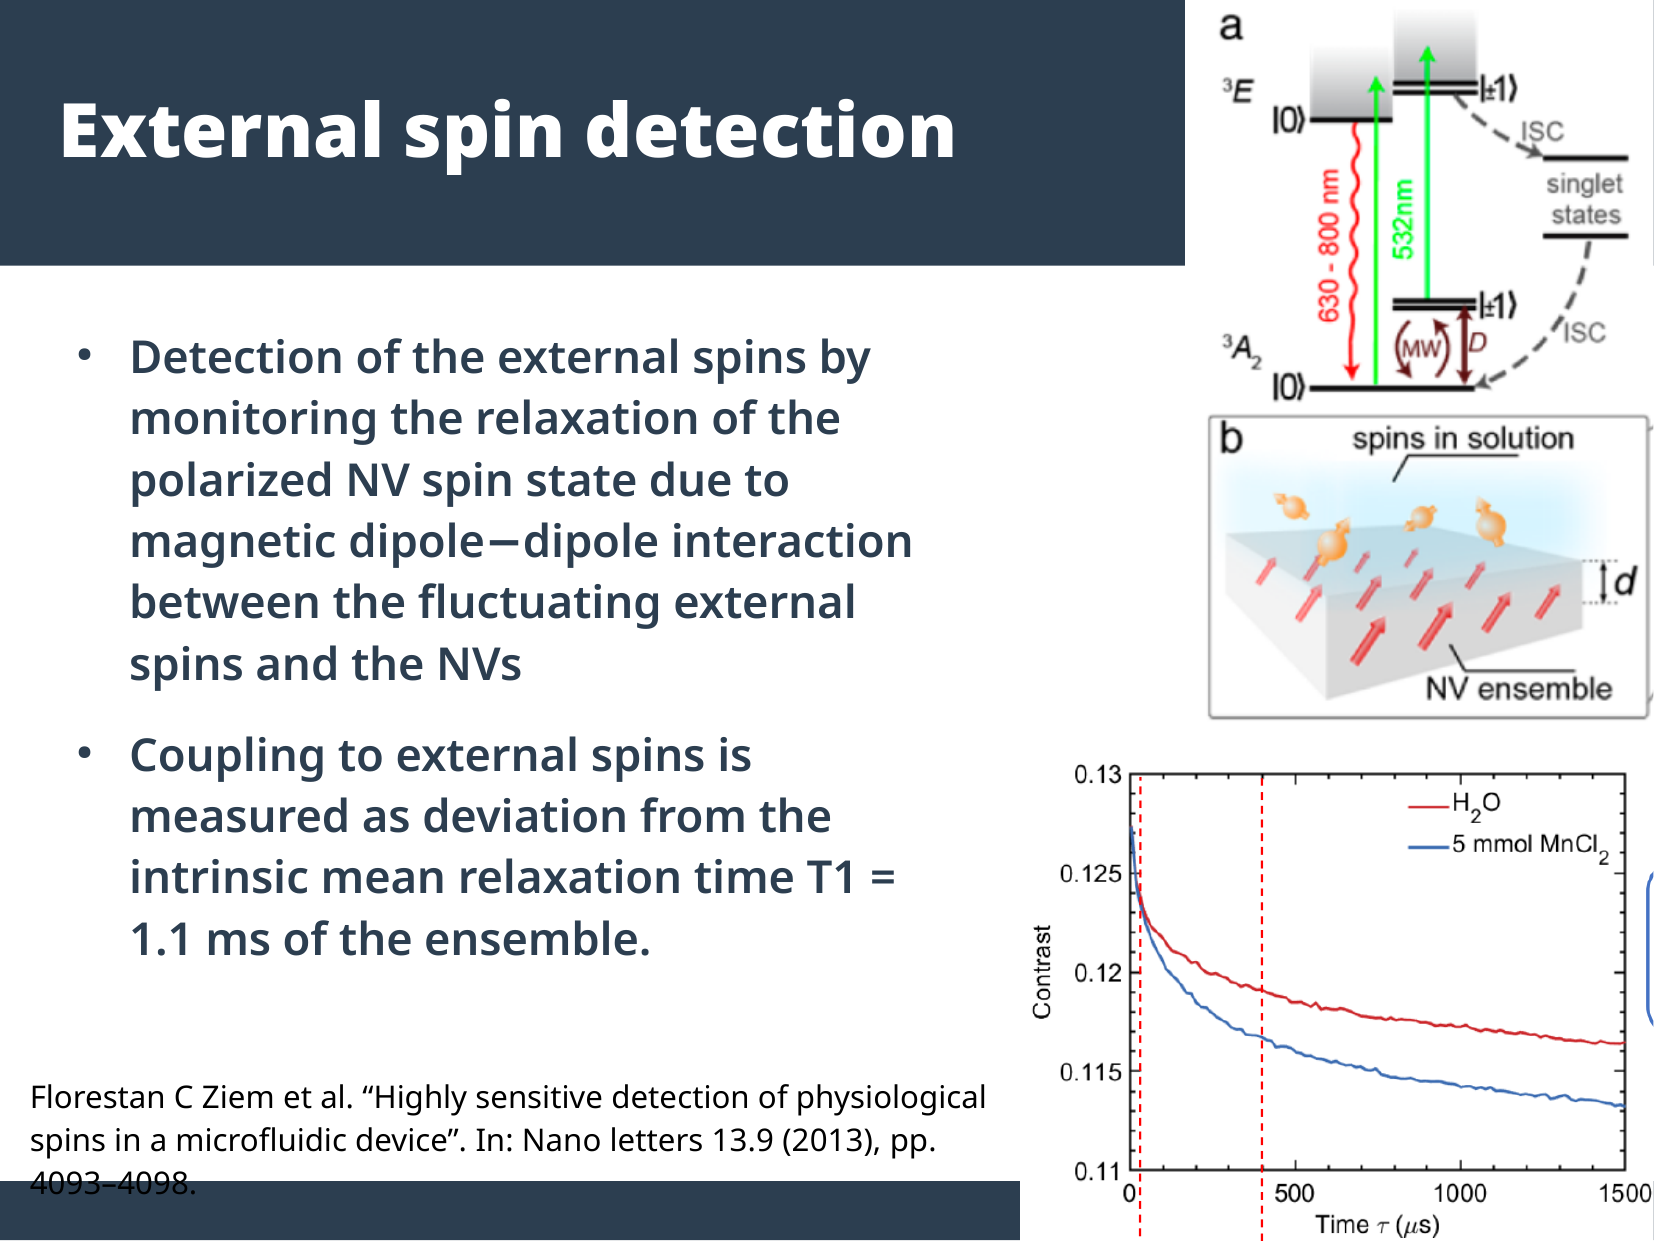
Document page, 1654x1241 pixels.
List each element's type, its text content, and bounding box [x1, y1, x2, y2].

title External spin detection [59, 49, 1185, 207]
picture [1020, 756, 1654, 1241]
picture [1185, 0, 1654, 729]
text_box Florestan C Ziem et al. “Highly sensitive detection of physiological spins in a microfluidic device”. In: Nano letters 13.9 (2013), pp. 4093–4098. [15, 1068, 1006, 1192]
list Detection of the external spins by monitoring the relaxation of the polarized NV spin state due to magnetic dipole−dipole interaction between the fluctuating external spins and the NVs Coupling to external spins is measured as deviation from the intrinsic mean relaxation time T1 = 1.1 ms of the ensemble. [59, 324, 961, 976]
